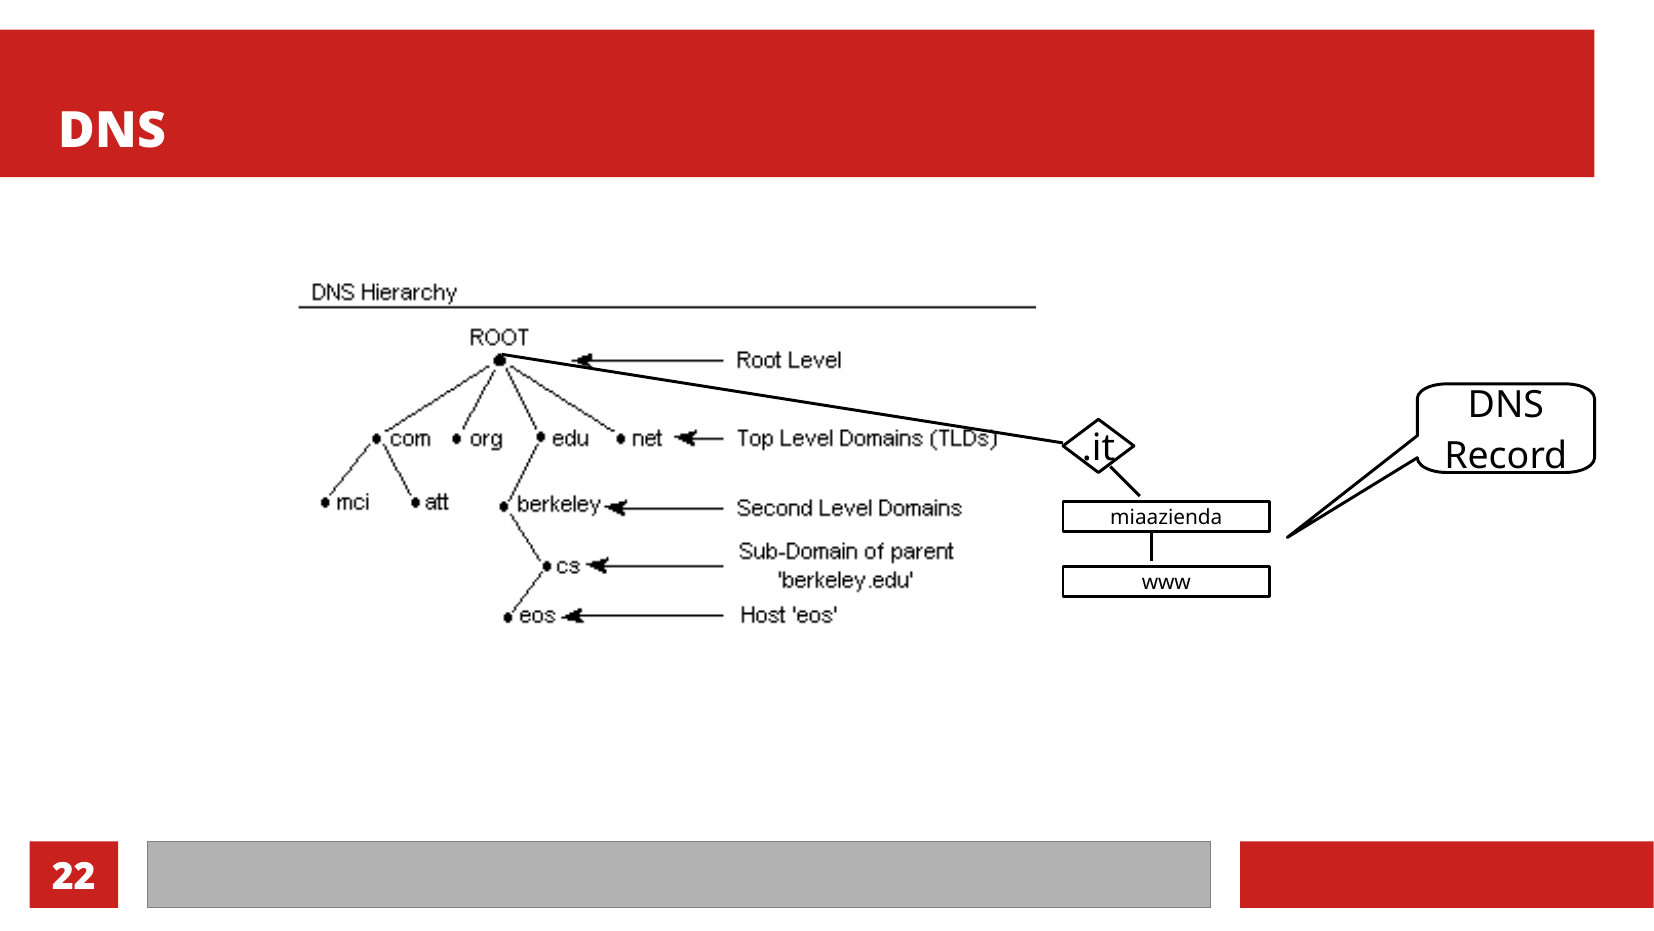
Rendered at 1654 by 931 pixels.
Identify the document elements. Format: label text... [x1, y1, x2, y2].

picture [295, 278, 1036, 650]
title DNS [59, 44, 1595, 163]
text_box miaazienda [1062, 501, 1270, 532]
text_box www [1062, 566, 1270, 597]
text_box .it [1062, 419, 1134, 473]
text_box DNS Record [1287, 383, 1595, 538]
